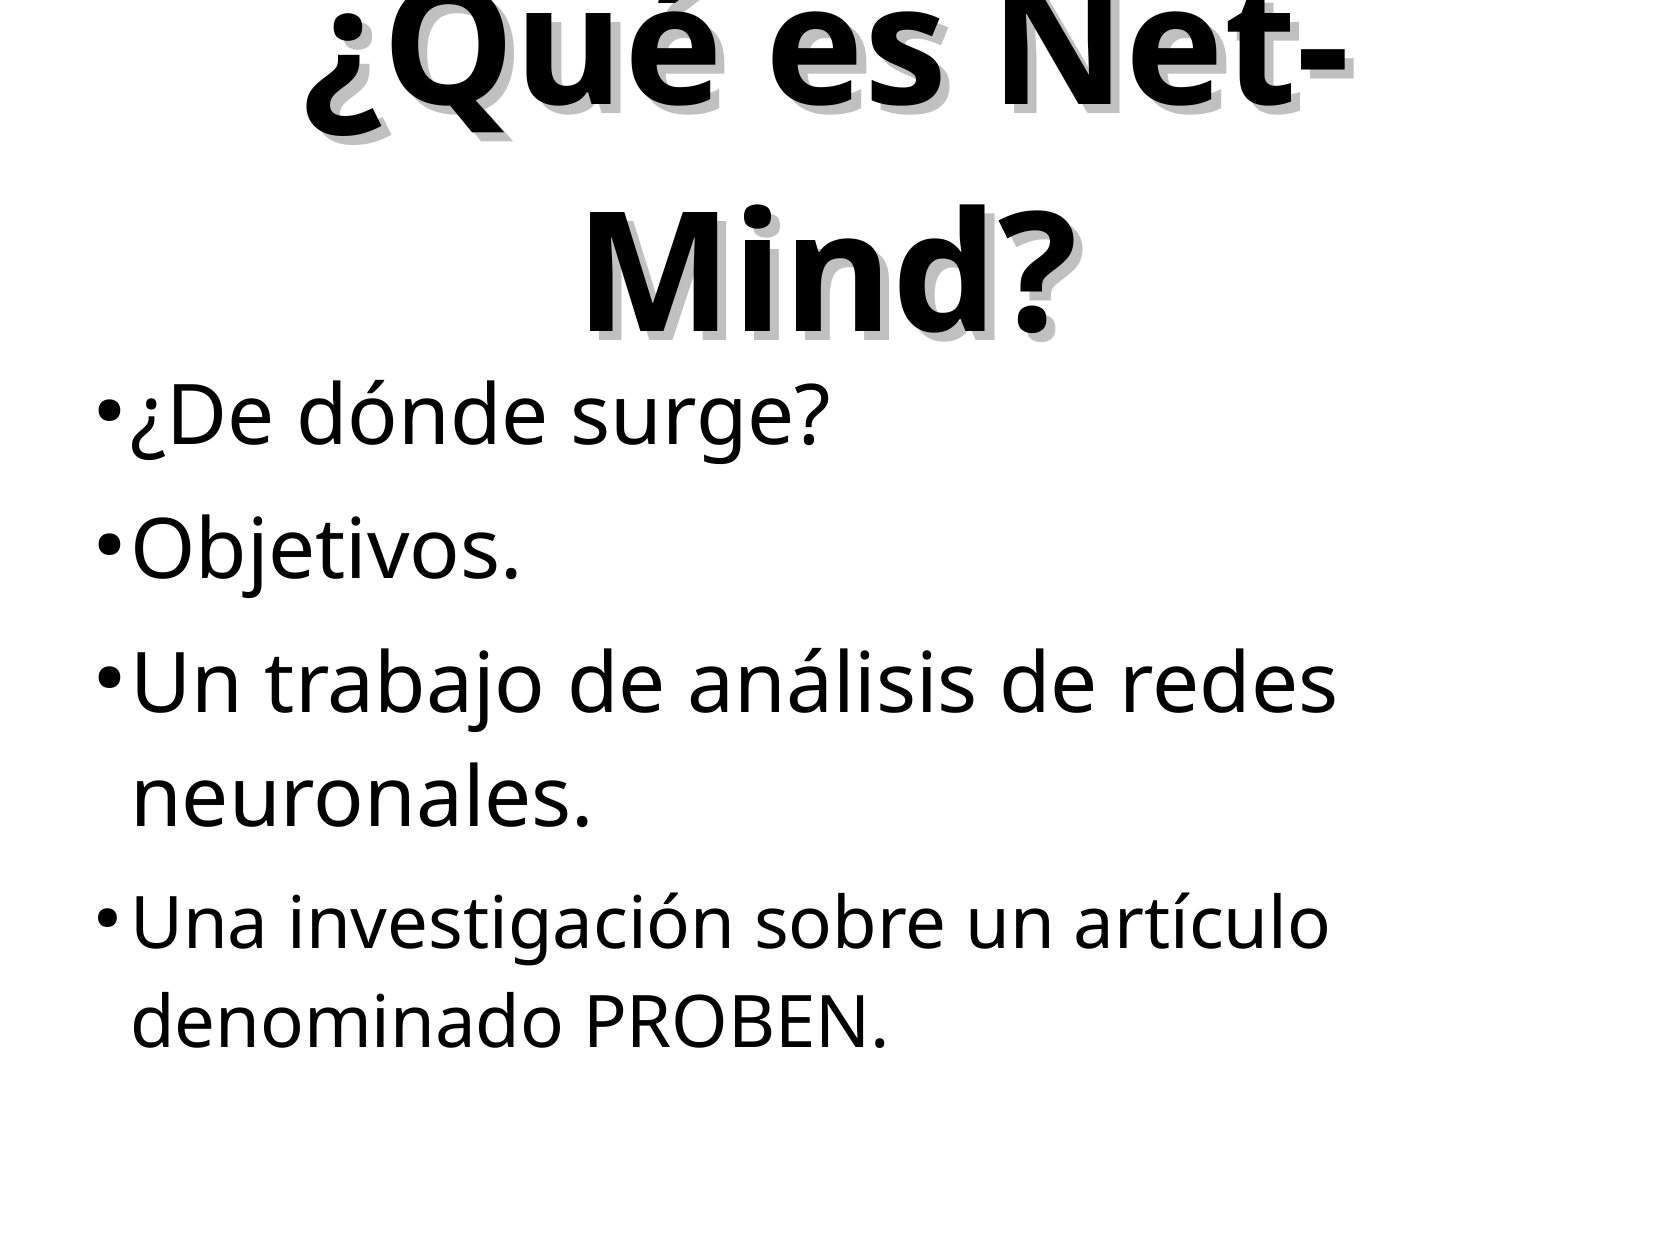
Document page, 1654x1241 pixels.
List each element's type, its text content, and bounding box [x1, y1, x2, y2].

list ¿De dónde surge? Objetivos. Un trabajo de análisis de redes neuronales. Una investigación sobre un artículo denominado PROBEN. [82, 355, 1571, 1075]
title ¿Qué es Net-Mind? [82, 49, 1571, 257]
